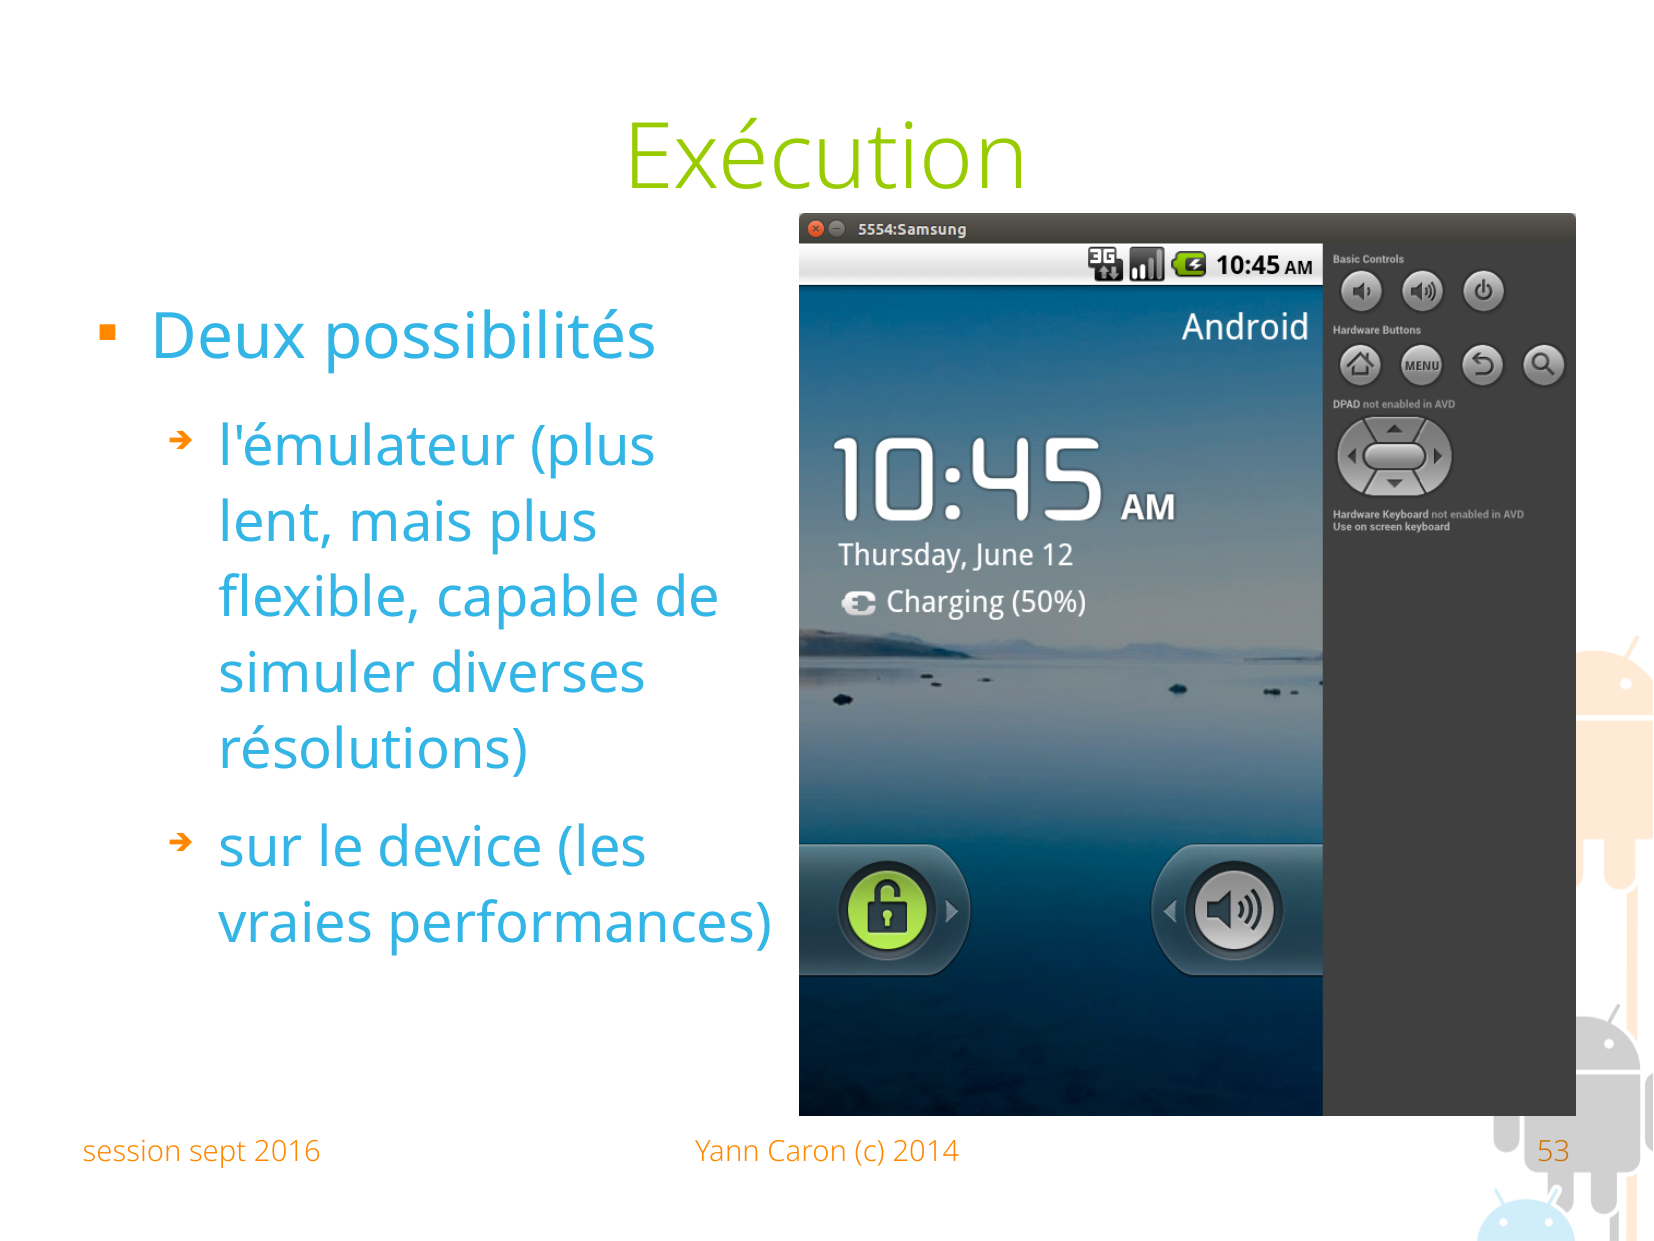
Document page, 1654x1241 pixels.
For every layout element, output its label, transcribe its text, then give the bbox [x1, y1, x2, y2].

title Exécution [82, 49, 1571, 257]
picture [240, 213, 1654, 1241]
list Deux possibilités l'émulateur (plus lent, mais plus flexible, capable de simuler diverses résolutions) sur le device (les vraies performances) [82, 290, 781, 1010]
